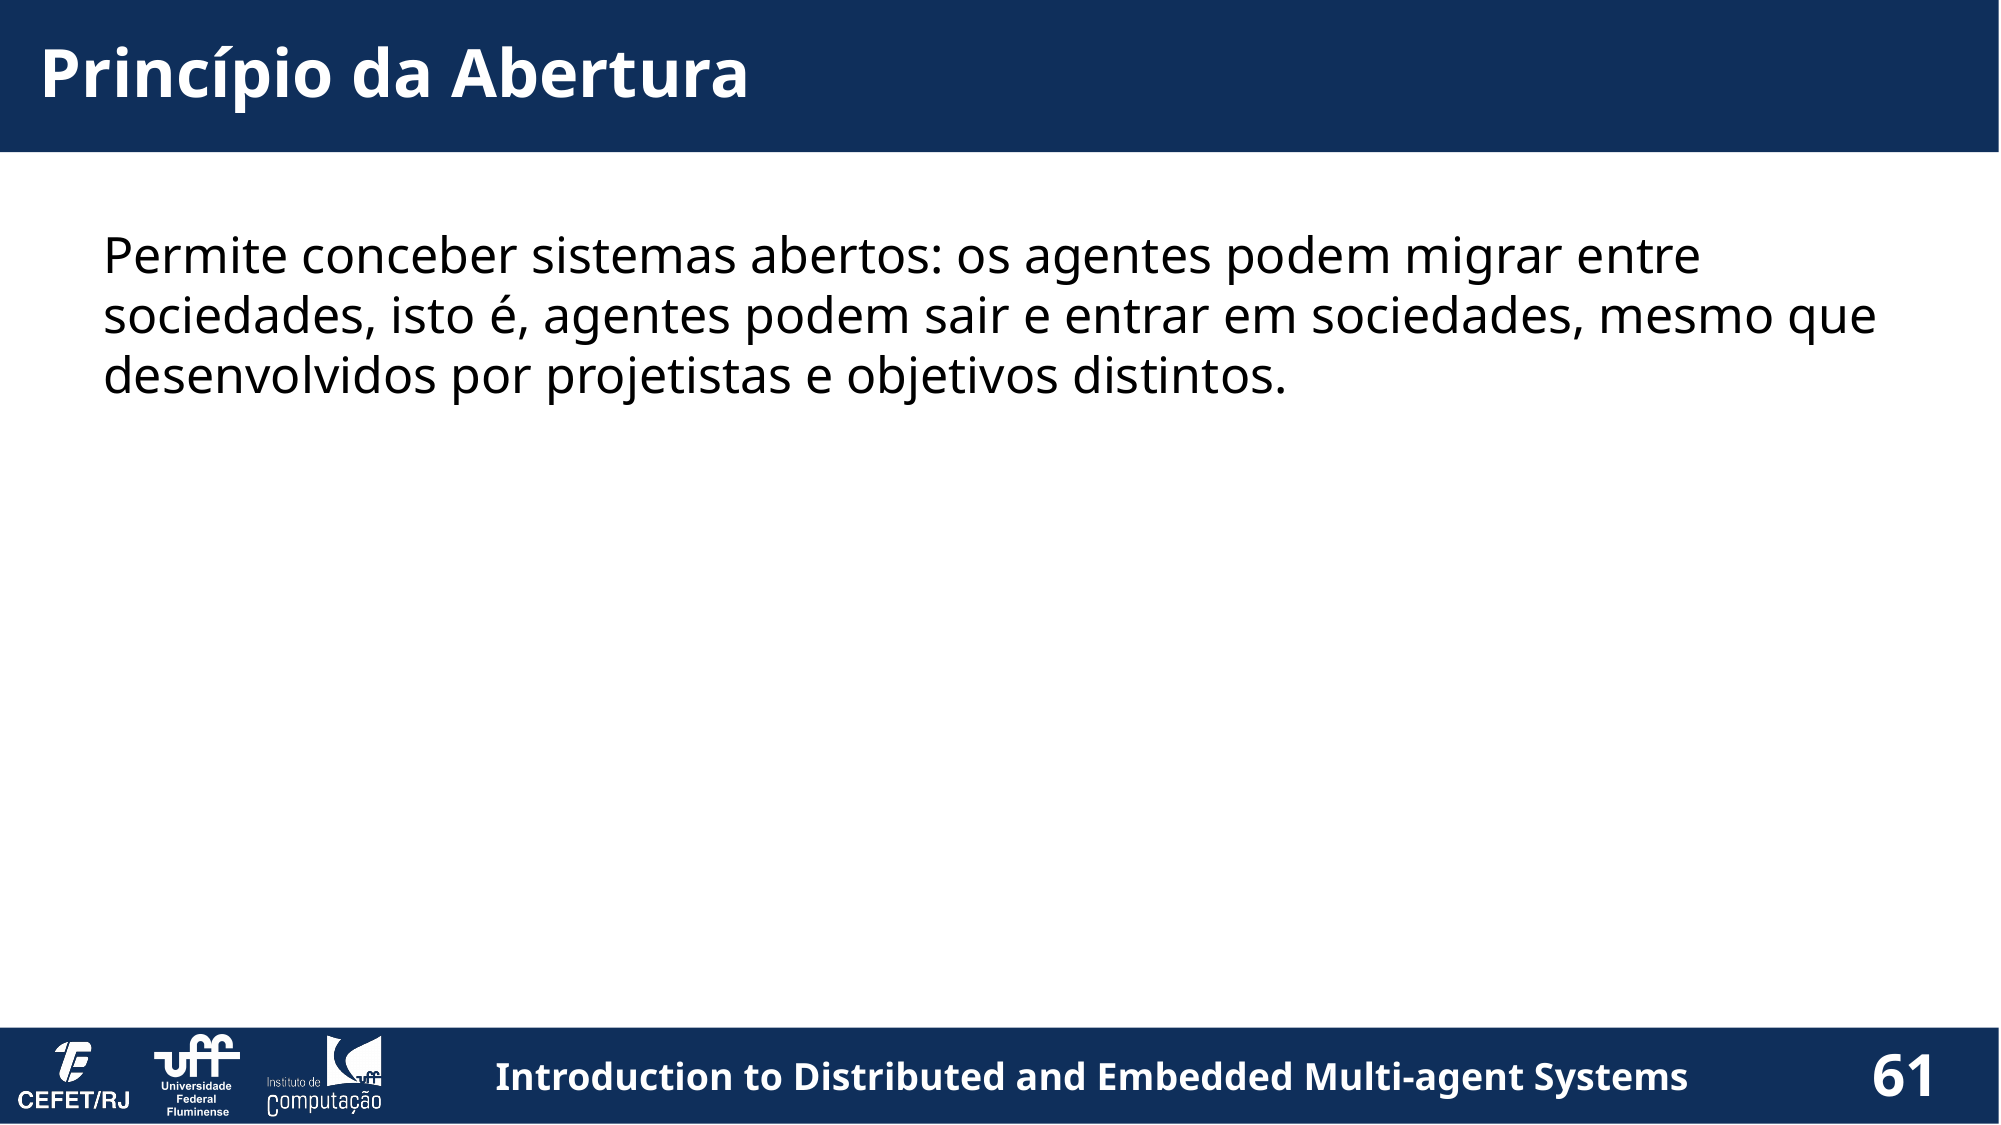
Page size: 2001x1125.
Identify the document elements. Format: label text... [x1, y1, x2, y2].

picture [18, 1021, 129, 1125]
text_box Permite conceber sistemas abertos: os agentes podem migrar entre sociedades, isto é, agentes podem sair e entrar em sociedades, mesmo que desenvolvidos por projetistas e objetivos distintos. [88, 216, 1947, 412]
text_box Princípio da Abertura [25, 23, 1999, 119]
picture [153, 1033, 241, 1121]
picture [265, 1033, 383, 1117]
